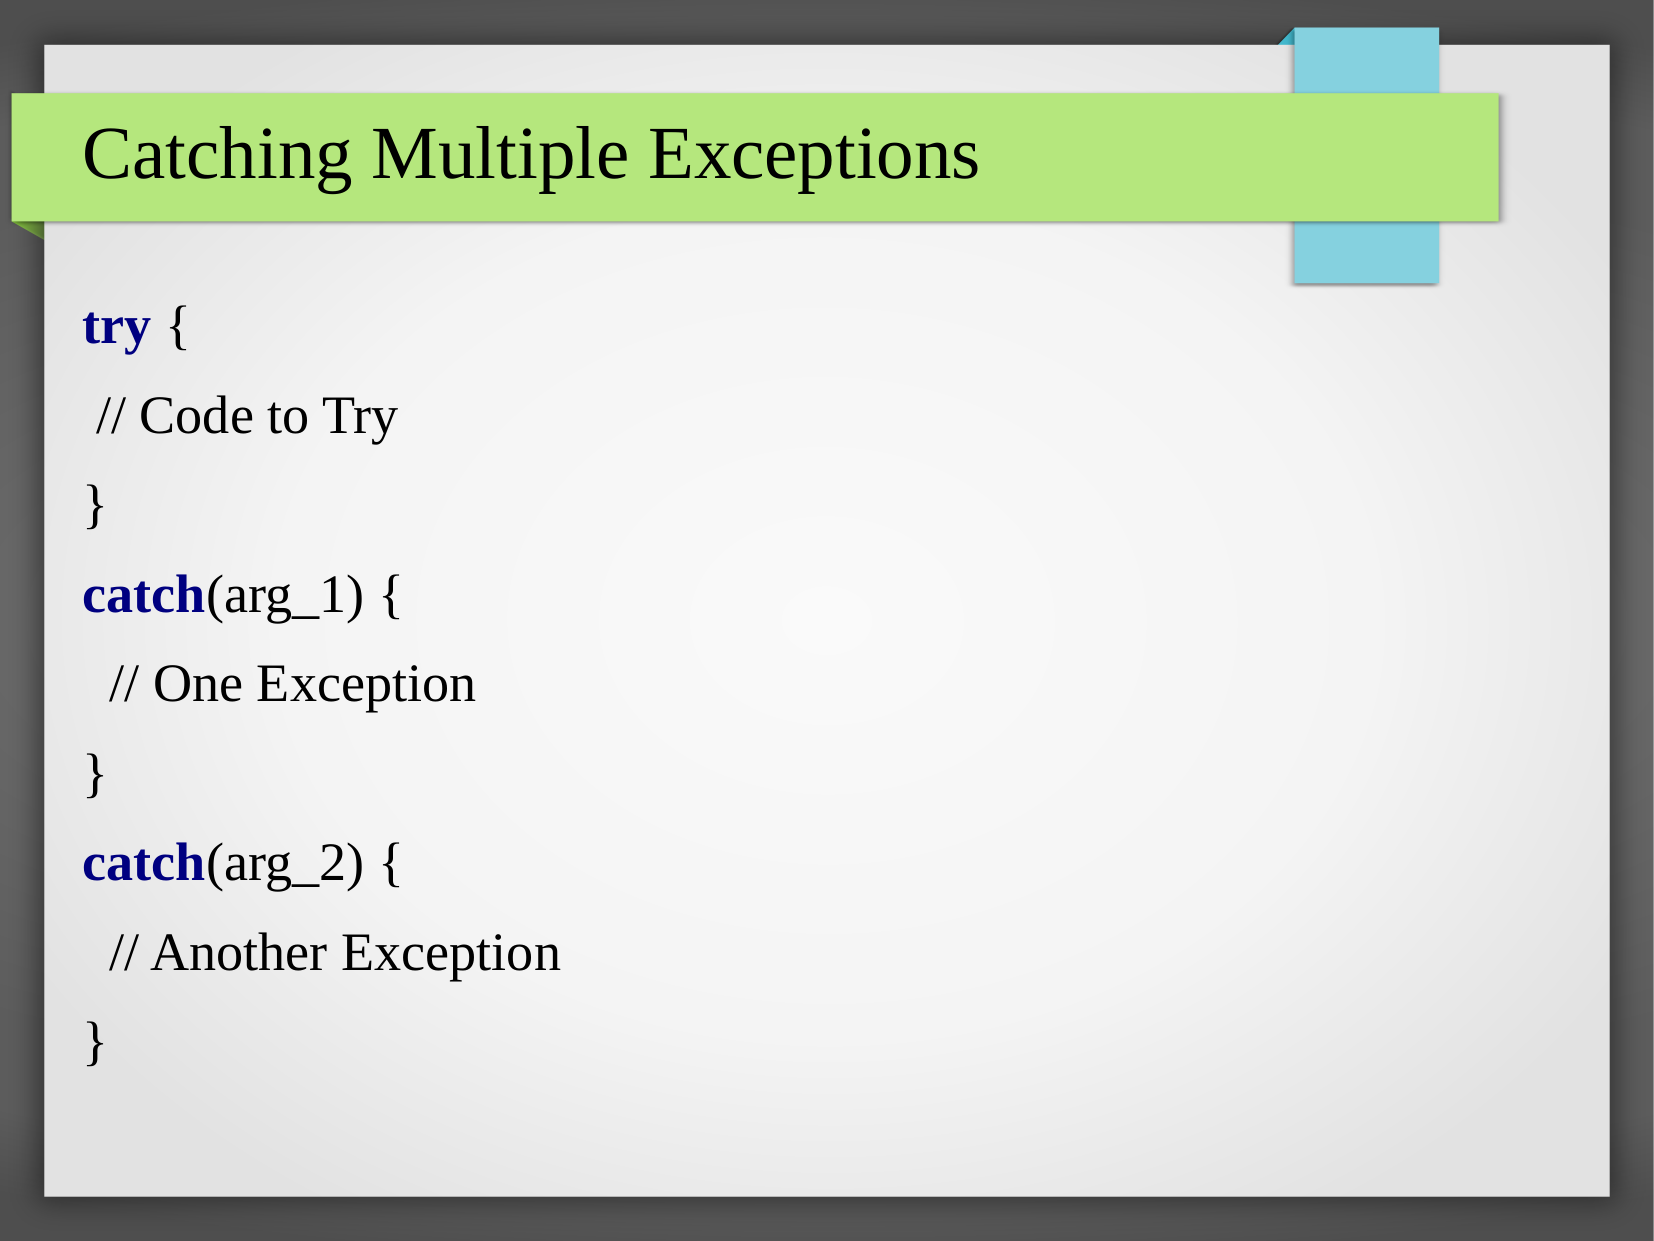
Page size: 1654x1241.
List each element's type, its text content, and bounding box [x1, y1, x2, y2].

title Catching Multiple Exceptions [82, 94, 1264, 213]
picture [0, 0, 1654, 1241]
list try { // Code to Try } catch(arg_1) { // One Exception } catch(arg_2) { // Another Exception } [82, 295, 1571, 1015]
